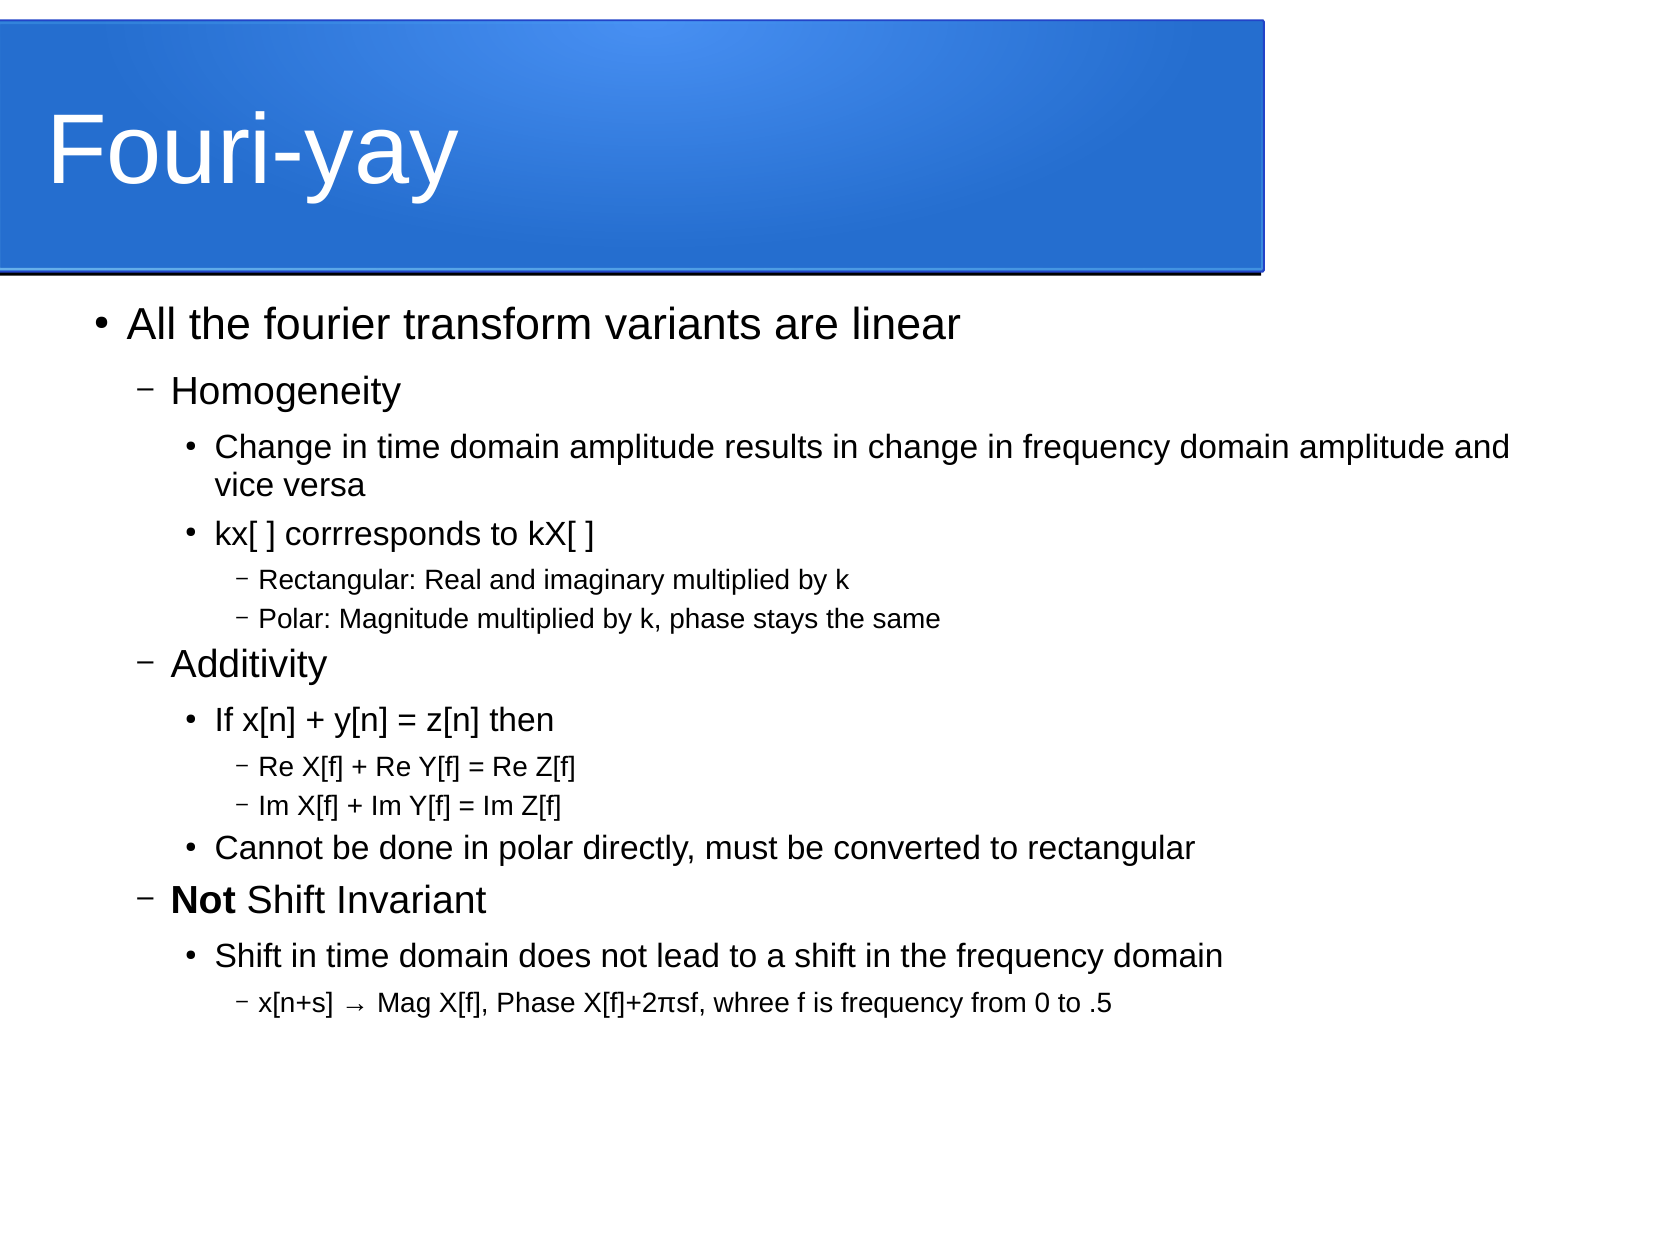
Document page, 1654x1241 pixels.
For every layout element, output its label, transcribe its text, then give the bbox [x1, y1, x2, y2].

list All the fourier transform variants are linear Homogeneity Change in time domain amplitude results in change in frequency domain amplitude and vice versa kx[ ] corrresponds to kX[ ] Rectangular: Real and imaginary multiplied by k Polar: Magnitude multiplied by k, phase stays the same Additivity If x[n] + y[n] = z[n] then Re X[f] + Re Y[f] = Re Z[f] Im X[f] + Im Y[f] = Im Z[f] Cannot be done in polar directly, must be converted to rectangular Not Shift Invariant Shift in time domain does not lead to a shift in the frequency domain x[n+s] → Mag X[f], Phase X[f]+2πsf, whree f is frequency from 0 to .5 [82, 299, 1571, 1019]
title Fouri-yay [45, 38, 1273, 261]
